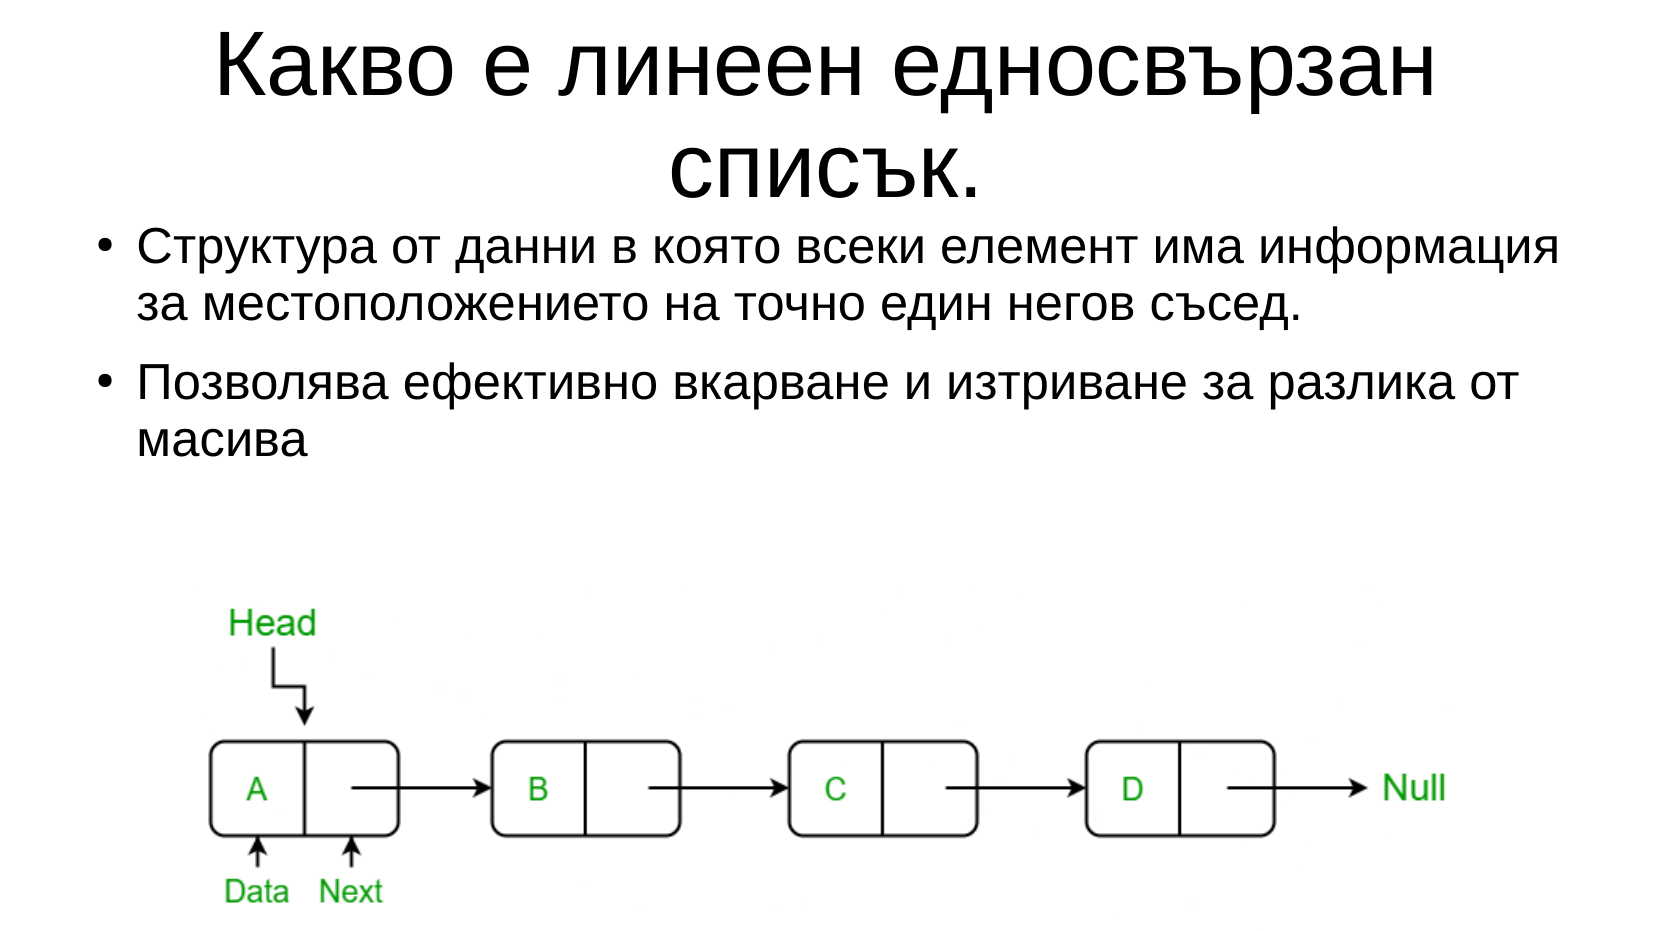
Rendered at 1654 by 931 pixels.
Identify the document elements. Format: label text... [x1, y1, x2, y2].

picture [193, 584, 1463, 931]
list Структура от данни в която всеки елемент има информация за местоположението на точно един негов съсед. Позволява ефективно вкарване и изтриване за разлика от масива [82, 217, 1571, 526]
title Какво е линеен едносвързан списък. [82, 12, 1571, 217]
